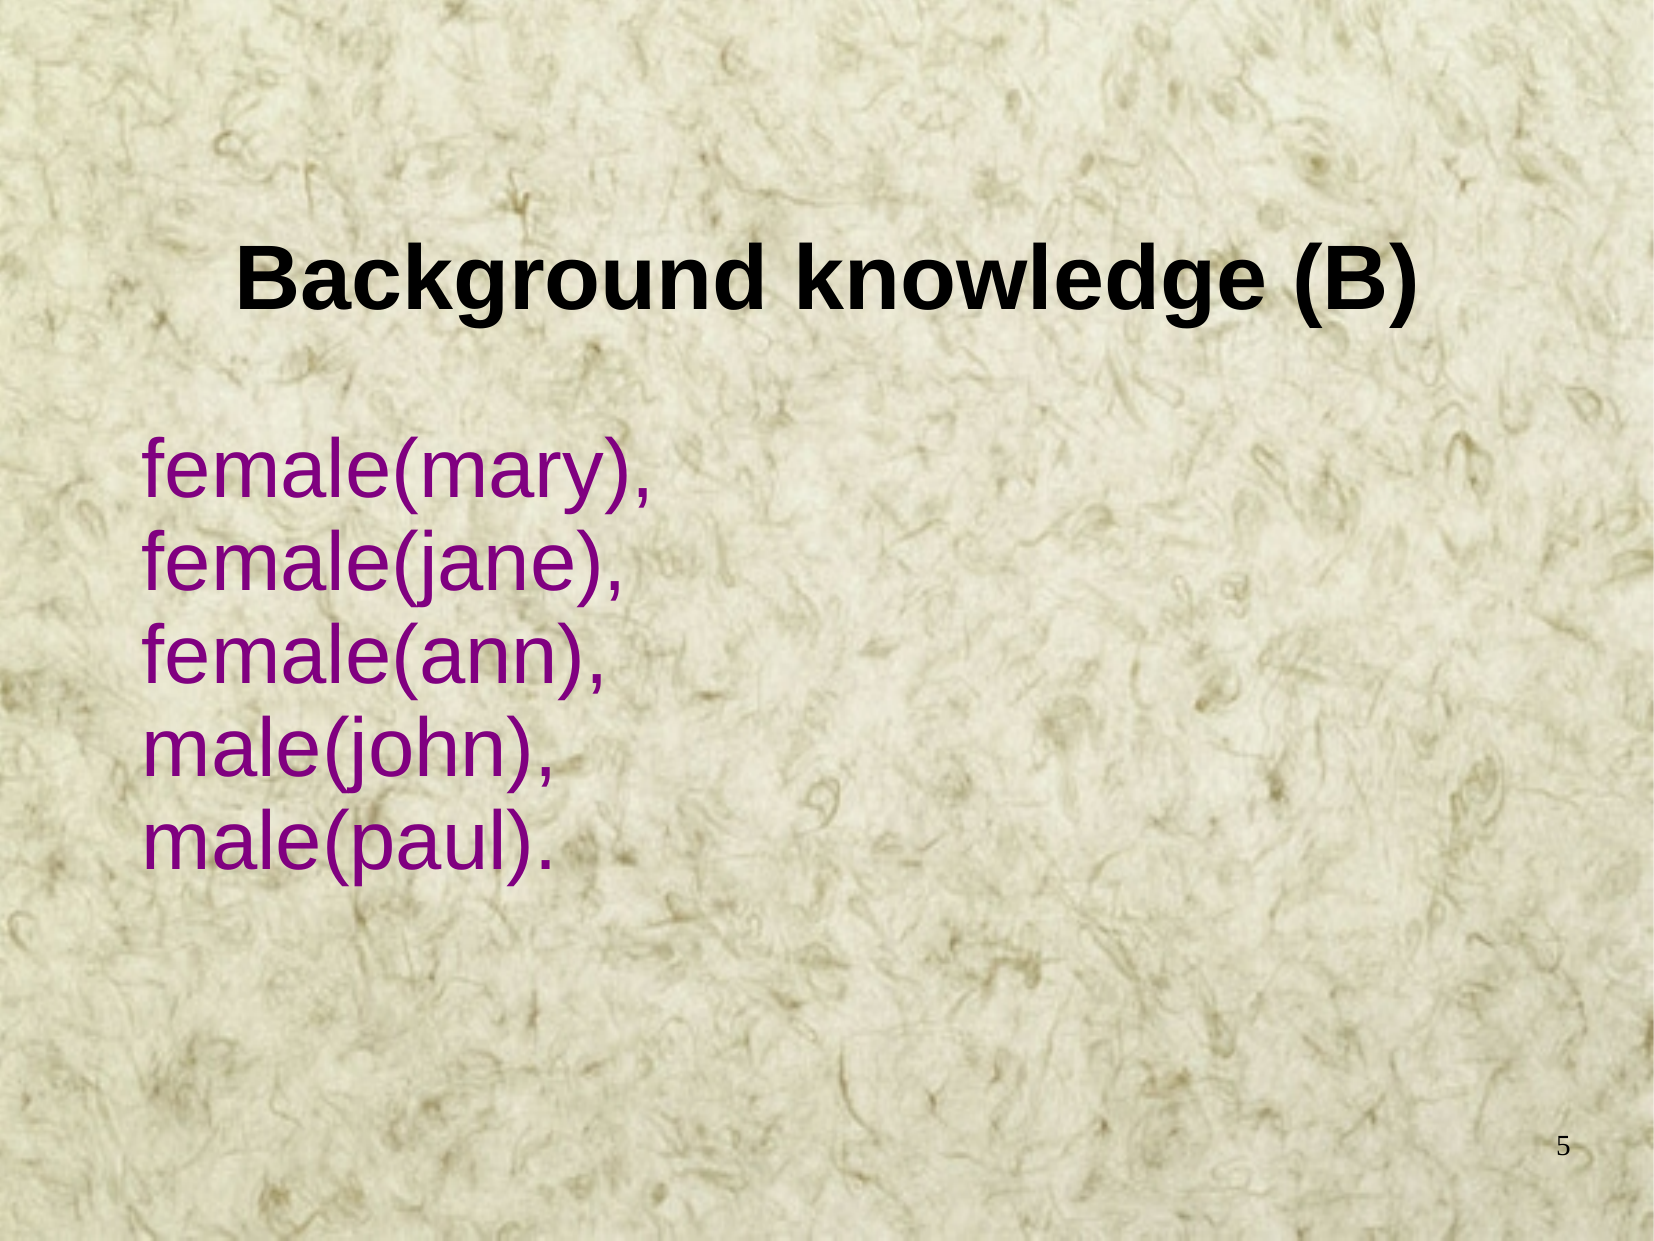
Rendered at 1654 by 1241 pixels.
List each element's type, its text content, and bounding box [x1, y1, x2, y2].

text_box Background knowledge (B) female(mary), female(jane), female(ann), male(john), male(paul). [127, 219, 1529, 896]
picture [0, 0, 1654, 1241]
